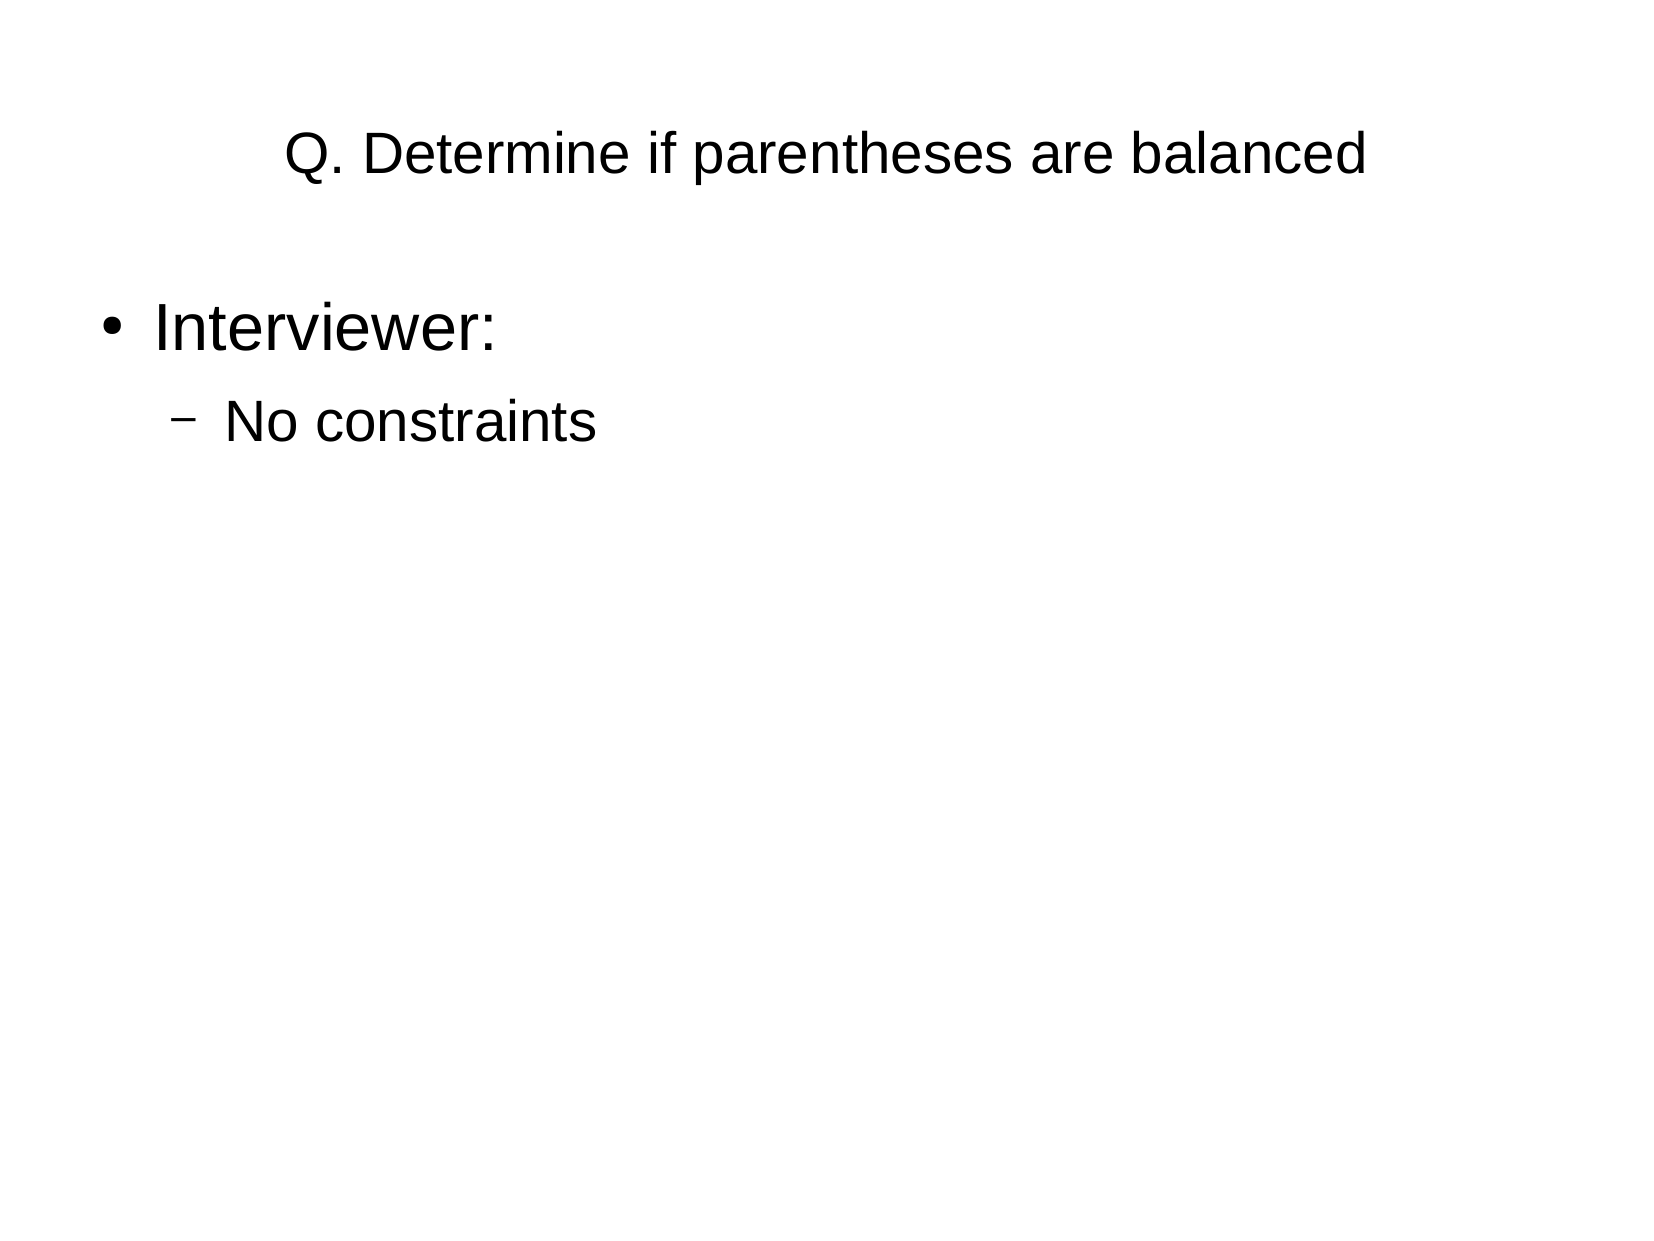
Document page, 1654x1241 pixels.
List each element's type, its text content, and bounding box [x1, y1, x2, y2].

title Q. Determine if parentheses are balanced [82, 49, 1571, 257]
list Interviewer: No constraints [82, 290, 1571, 1010]
